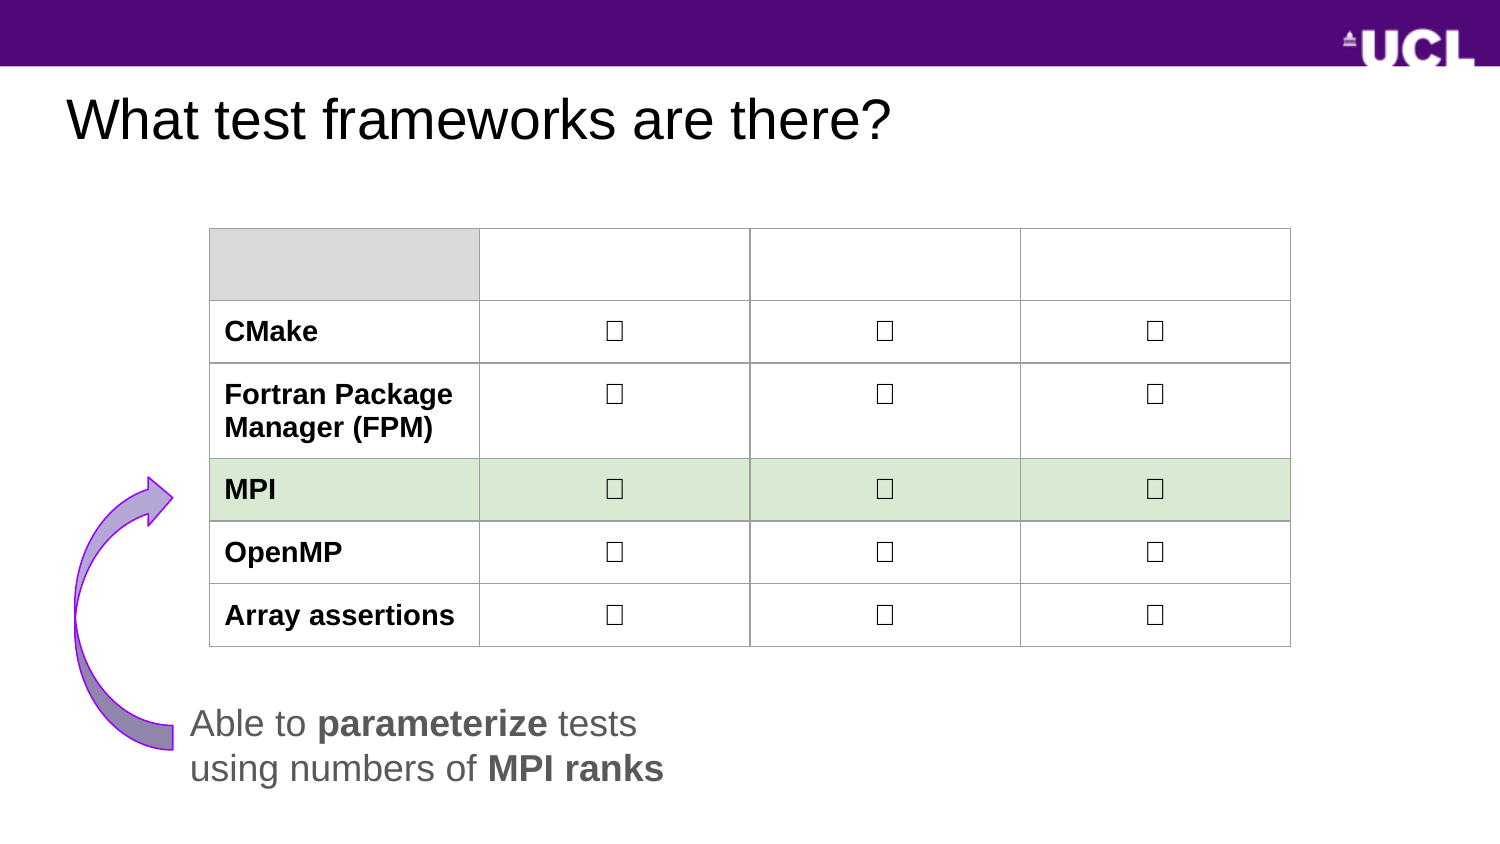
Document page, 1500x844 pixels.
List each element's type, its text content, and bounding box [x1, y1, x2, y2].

table_cell ✅ [480, 459, 749, 520]
table_cell ✅ [480, 584, 749, 646]
table_cell ❌ [1021, 459, 1290, 520]
table_cell ✅ [751, 301, 1020, 362]
table_cell OpenMP [210, 522, 479, 583]
table_cell ❌ [751, 459, 1020, 520]
table_cell ❌ [751, 522, 1020, 583]
text_box Able to parameterize tests using numbers of MPI ranks [174, 683, 715, 804]
table_cell ✅ [1021, 584, 1290, 646]
table_cell ✅ [1021, 364, 1290, 458]
table_header [751, 229, 1020, 300]
table_cell Array assertions [210, 584, 479, 646]
table_header [210, 229, 479, 300]
table_cell ❌ [480, 522, 749, 583]
table_header [480, 229, 749, 300]
table_cell ✅ [751, 364, 1020, 458]
table_cell Fortran Package Manager (FPM) [210, 364, 479, 458]
picture [0, 0, 1500, 844]
table_cell ✅ [480, 301, 749, 362]
table_cell ❌ [480, 364, 749, 458]
text_box [74, 477, 173, 750]
table_cell CMake [210, 301, 479, 362]
table_header [1021, 229, 1290, 300]
table_cell ❌ [1021, 522, 1290, 583]
table_cell ❌ [751, 584, 1020, 646]
title What test frameworks are there? [51, 72, 1449, 167]
table_cell MPI [210, 459, 479, 520]
table_cell ✅ [1021, 301, 1290, 362]
